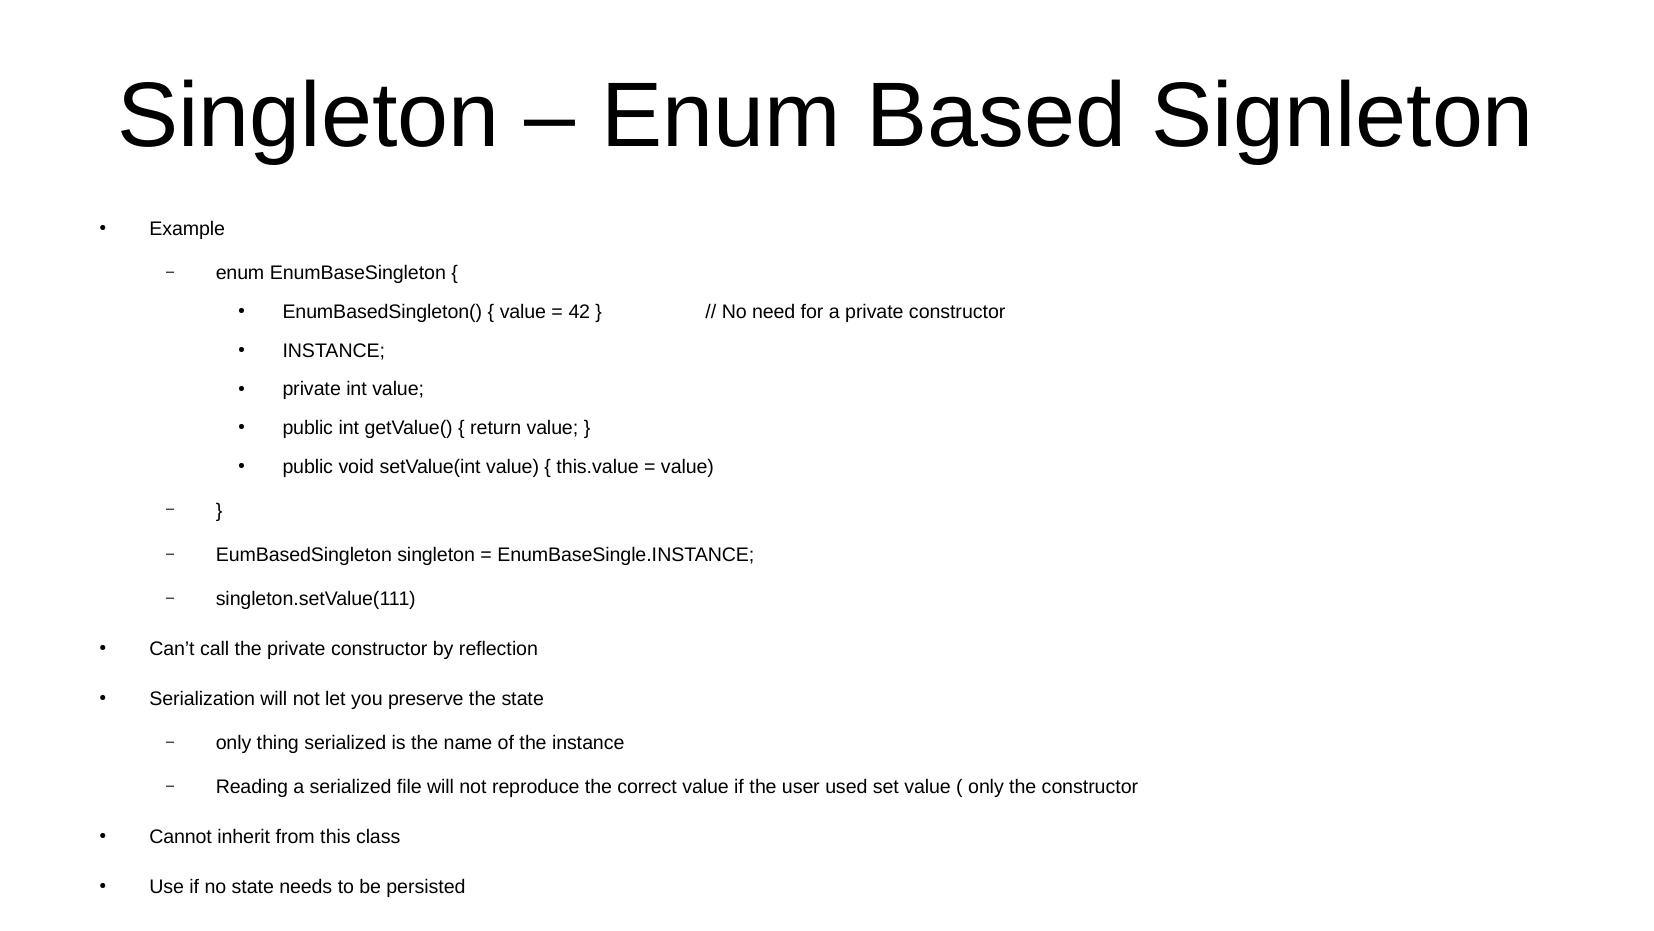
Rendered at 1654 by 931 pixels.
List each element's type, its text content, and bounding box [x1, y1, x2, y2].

title Singleton – Enum Based Signleton [82, 37, 1571, 193]
list Example enum EnumBaseSingleton { EnumBasedSingleton() { value = 42 } // No need for a private constructor INSTANCE; private int value; public int getValue() { return value; } public void setValue(int value) { this.value = value) } EumBasedSingleton singleton = EnumBaseSingle.INSTANCE; singleton.setValue(111) Can’t call the private constructor by reflection Serialization will not let you preserve the state only thing serialized is the name of the instance Reading a serialized file will not reproduce the correct value if the user used set value ( only the constructor Cannot inherit from this class Use if no state needs to be persisted [82, 217, 1636, 901]
